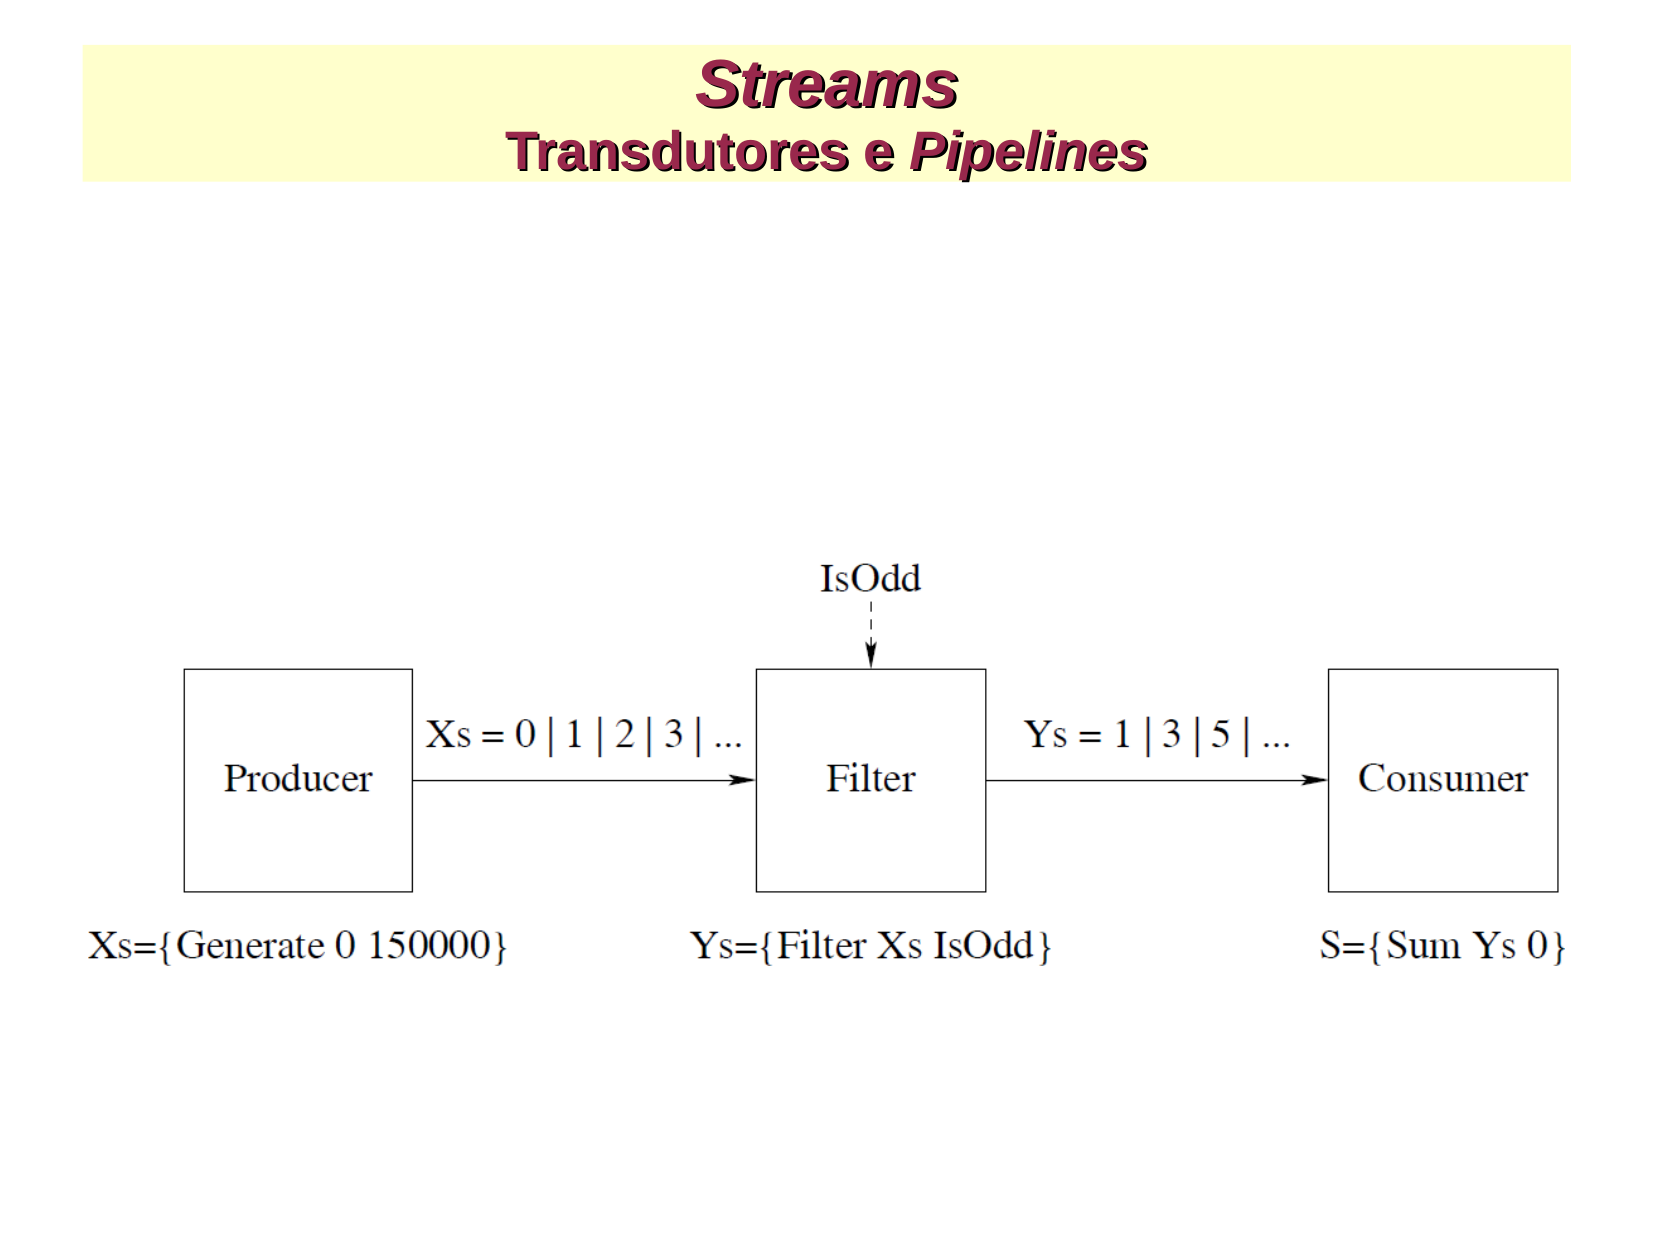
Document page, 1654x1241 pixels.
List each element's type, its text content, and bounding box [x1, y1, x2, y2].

title Streams Transdutores e Pipelines [82, 44, 1571, 182]
picture [88, 560, 1565, 966]
